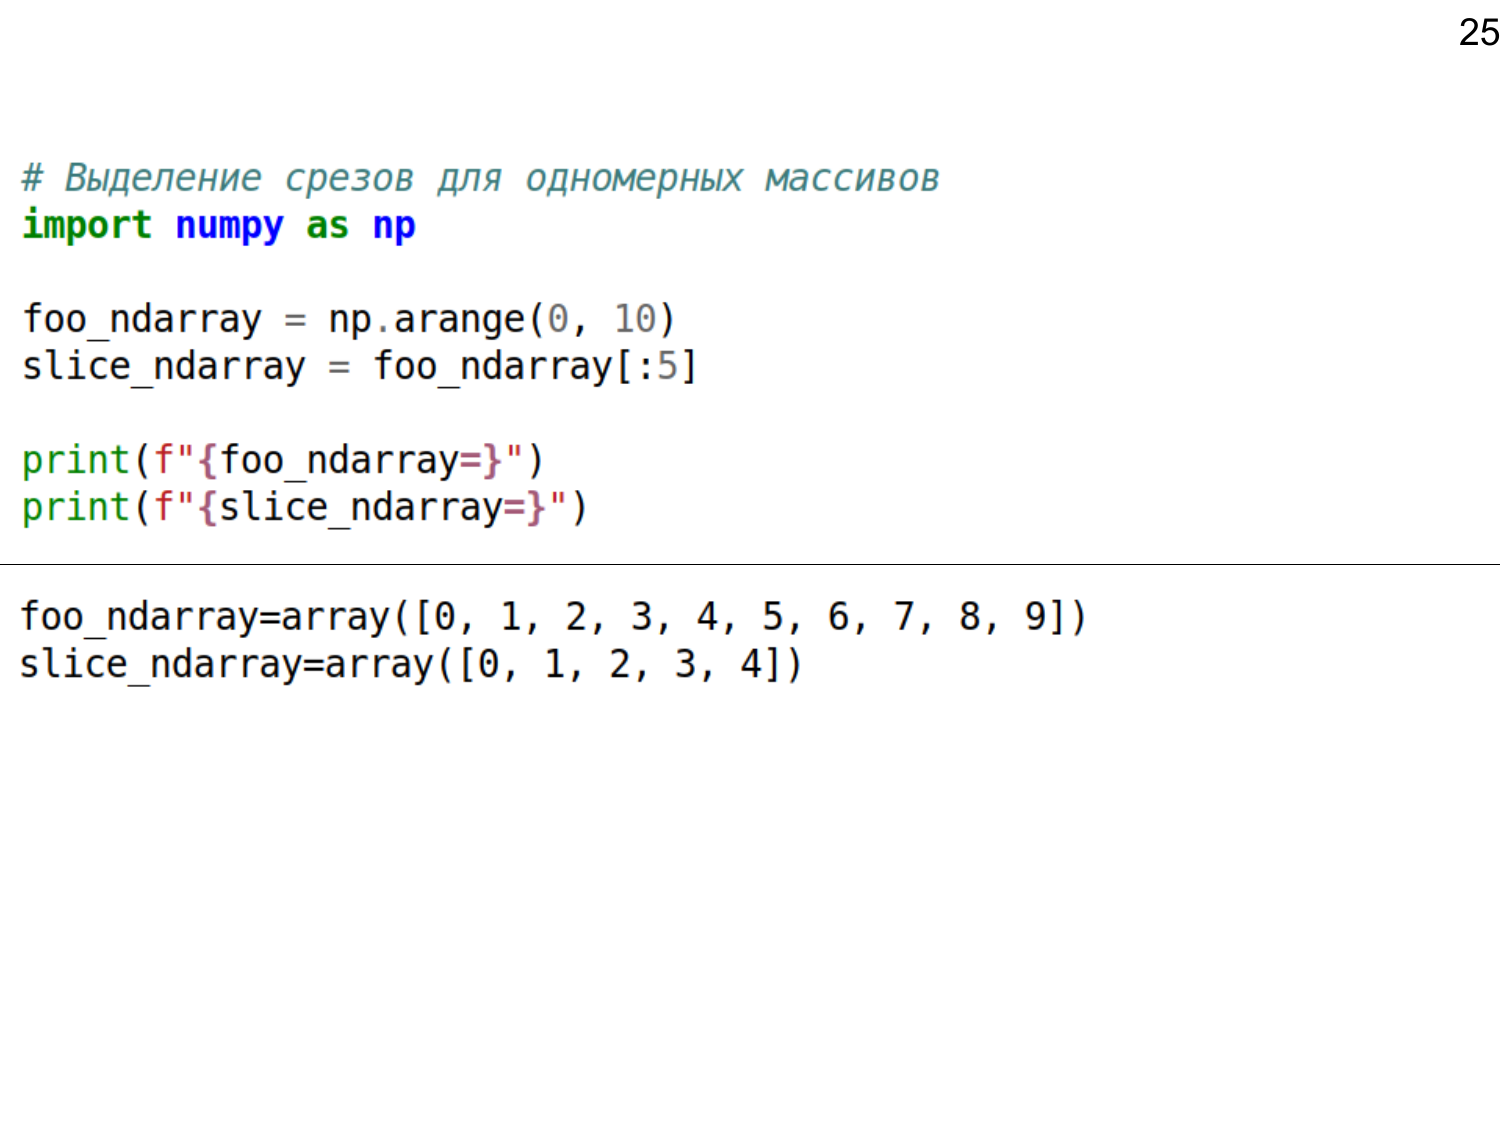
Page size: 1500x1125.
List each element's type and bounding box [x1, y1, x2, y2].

picture [12, 152, 951, 547]
picture [9, 589, 1095, 698]
